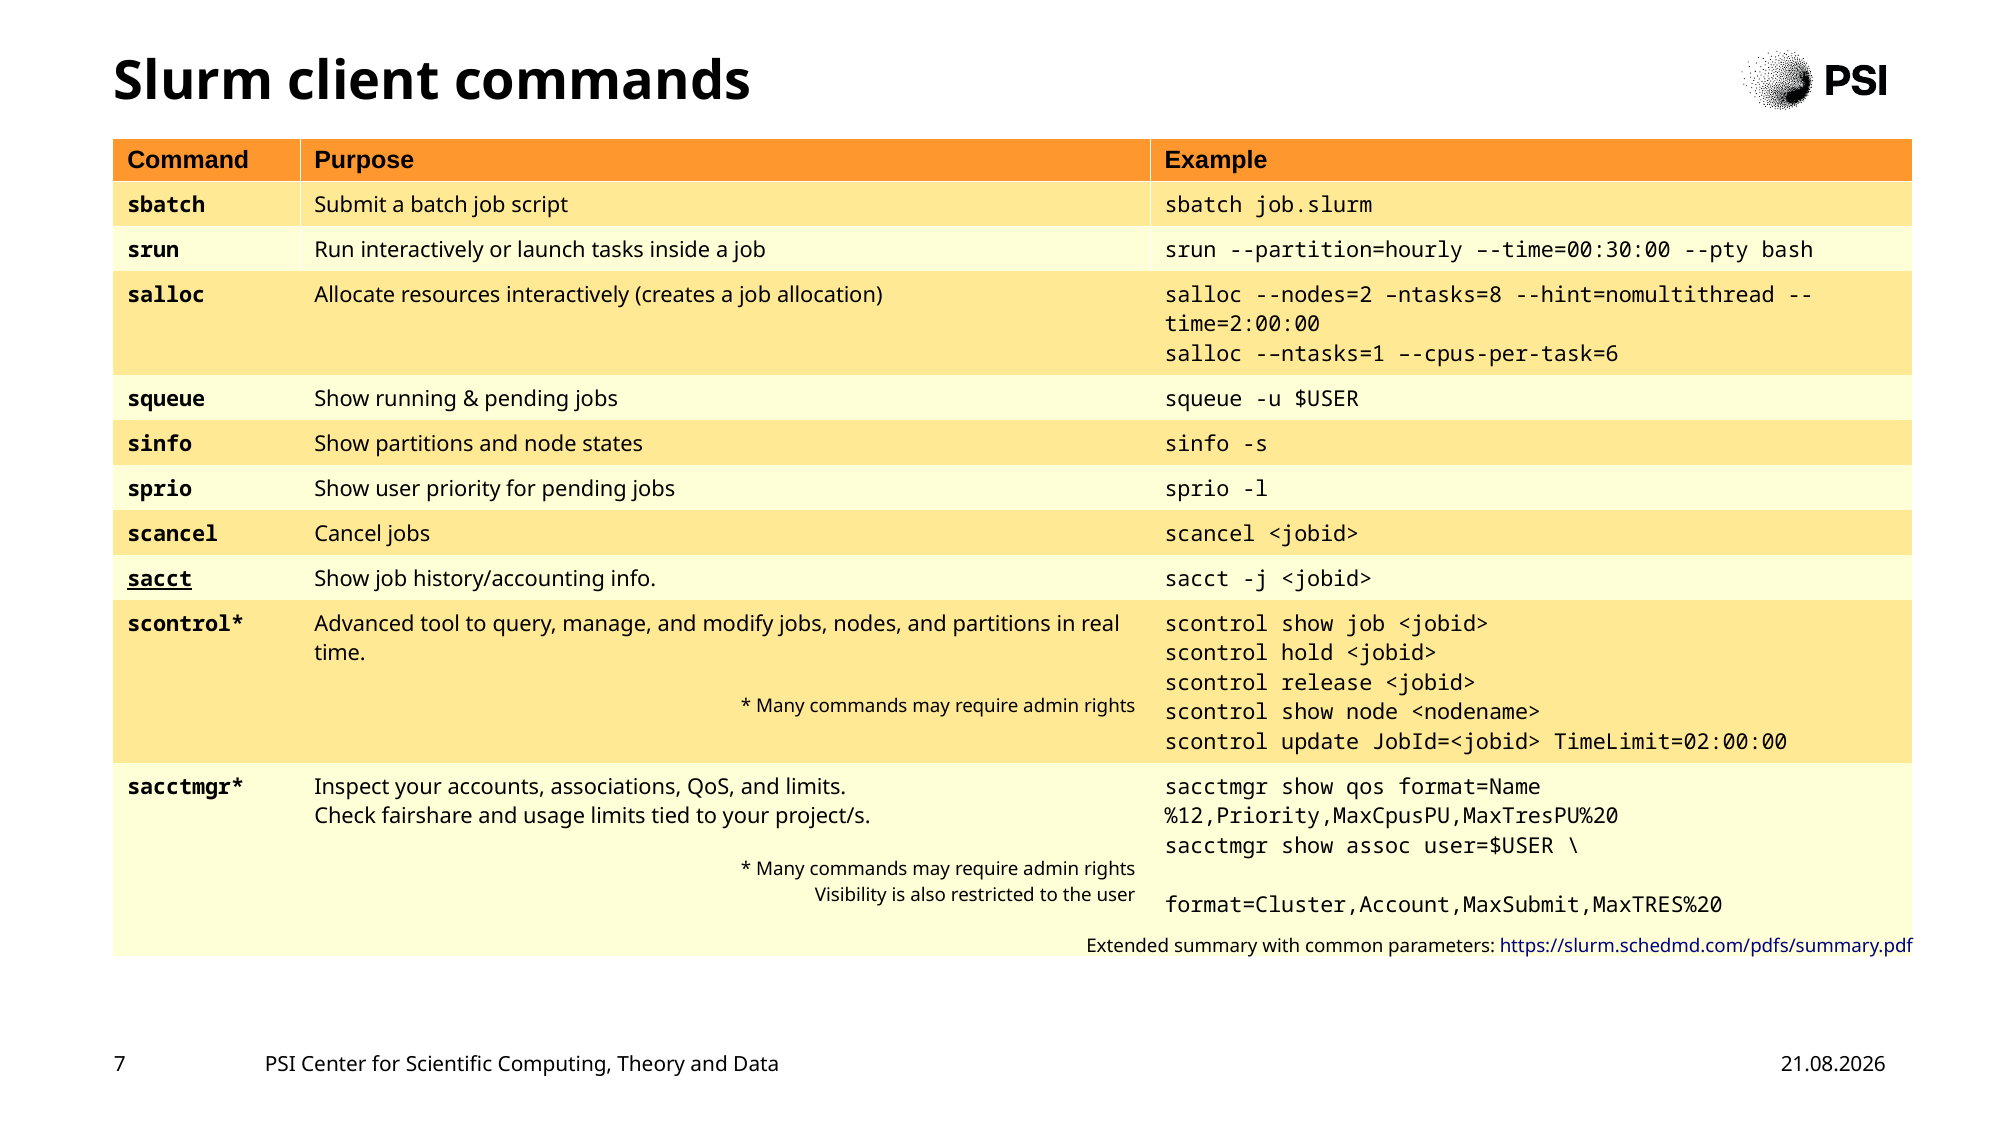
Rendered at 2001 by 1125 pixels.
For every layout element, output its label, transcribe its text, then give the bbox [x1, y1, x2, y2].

table_cell sinfo -s [1150, 420, 1912, 465]
table_cell Inspect your accounts, associations, QoS, and limits. Check fairshare and usage limits tied to your project/s. * Many commands may require admin rights Visibility is also restricted to the user [300, 763, 1150, 956]
table_cell Allocate resources interactively (creates a job allocation) [300, 271, 1150, 375]
table_cell scancel [113, 510, 300, 555]
table_cell Submit a batch job script [301, 182, 1150, 226]
list Extended summary with common parameters: https://slurm.schedmd.com/pdfs/summary.pdf [975, 933, 1913, 988]
table_cell sprio [113, 465, 300, 510]
table_cell sacctmgr show qos format=Name%12,Priority,MaxCpusPU,MaxTresPU%20 sacctmgr show assoc user=$USER \ format=Cluster,Account,MaxSubmit,MaxTRES%20 [1150, 763, 1912, 933]
table_cell sbatch [113, 182, 300, 226]
table_cell sacct [113, 555, 300, 600]
table_cell Cancel jobs [300, 510, 1150, 555]
table_cell sacctmgr* [113, 763, 300, 956]
table_cell salloc --nodes=2 –ntasks=8 --hint=nomultithread --time=2:00:00 salloc -–ntasks=1 –-cpus-per-task=6 [1150, 271, 1912, 375]
title Slurm client commands [114, 45, 1585, 138]
table_cell Show partitions and node states [300, 420, 1150, 465]
table_cell squeue -u $USER [1150, 375, 1912, 420]
table_cell scontrol show job <jobid> scontrol hold <jobid> scontrol release <jobid> scontrol show node <nodename> scontrol update JobId=<jobid> TimeLimit=02:00:00 [1150, 600, 1912, 763]
table_cell Show job history/accounting info. [300, 555, 1150, 600]
table_cell Show running & pending jobs [300, 375, 1150, 420]
table_cell srun [113, 227, 300, 271]
table_cell Advanced tool to query, manage, and modify jobs, nodes, and partitions in real time. * Many commands may require admin rights [300, 600, 1150, 763]
table_header Purpose [301, 139, 1150, 181]
table_cell salloc [113, 271, 300, 375]
table_cell sbatch job.slurm [1151, 182, 1912, 226]
table_cell Show user priority for pending jobs [300, 465, 1150, 510]
table_header Command [113, 139, 300, 181]
table_cell sacct -j <jobid> [1150, 555, 1912, 600]
table_cell sprio -l [1150, 465, 1912, 510]
table_cell squeue [113, 375, 300, 420]
table_cell srun --partition=hourly –-time=00:30:00 --pty bash [1151, 227, 1912, 271]
table_cell sinfo [113, 420, 300, 465]
table_header Example [1151, 139, 1912, 181]
table_cell scancel <jobid> [1150, 510, 1912, 555]
table_cell scontrol* [113, 600, 300, 763]
table_cell Run interactively or launch tasks inside a job [301, 227, 1150, 271]
